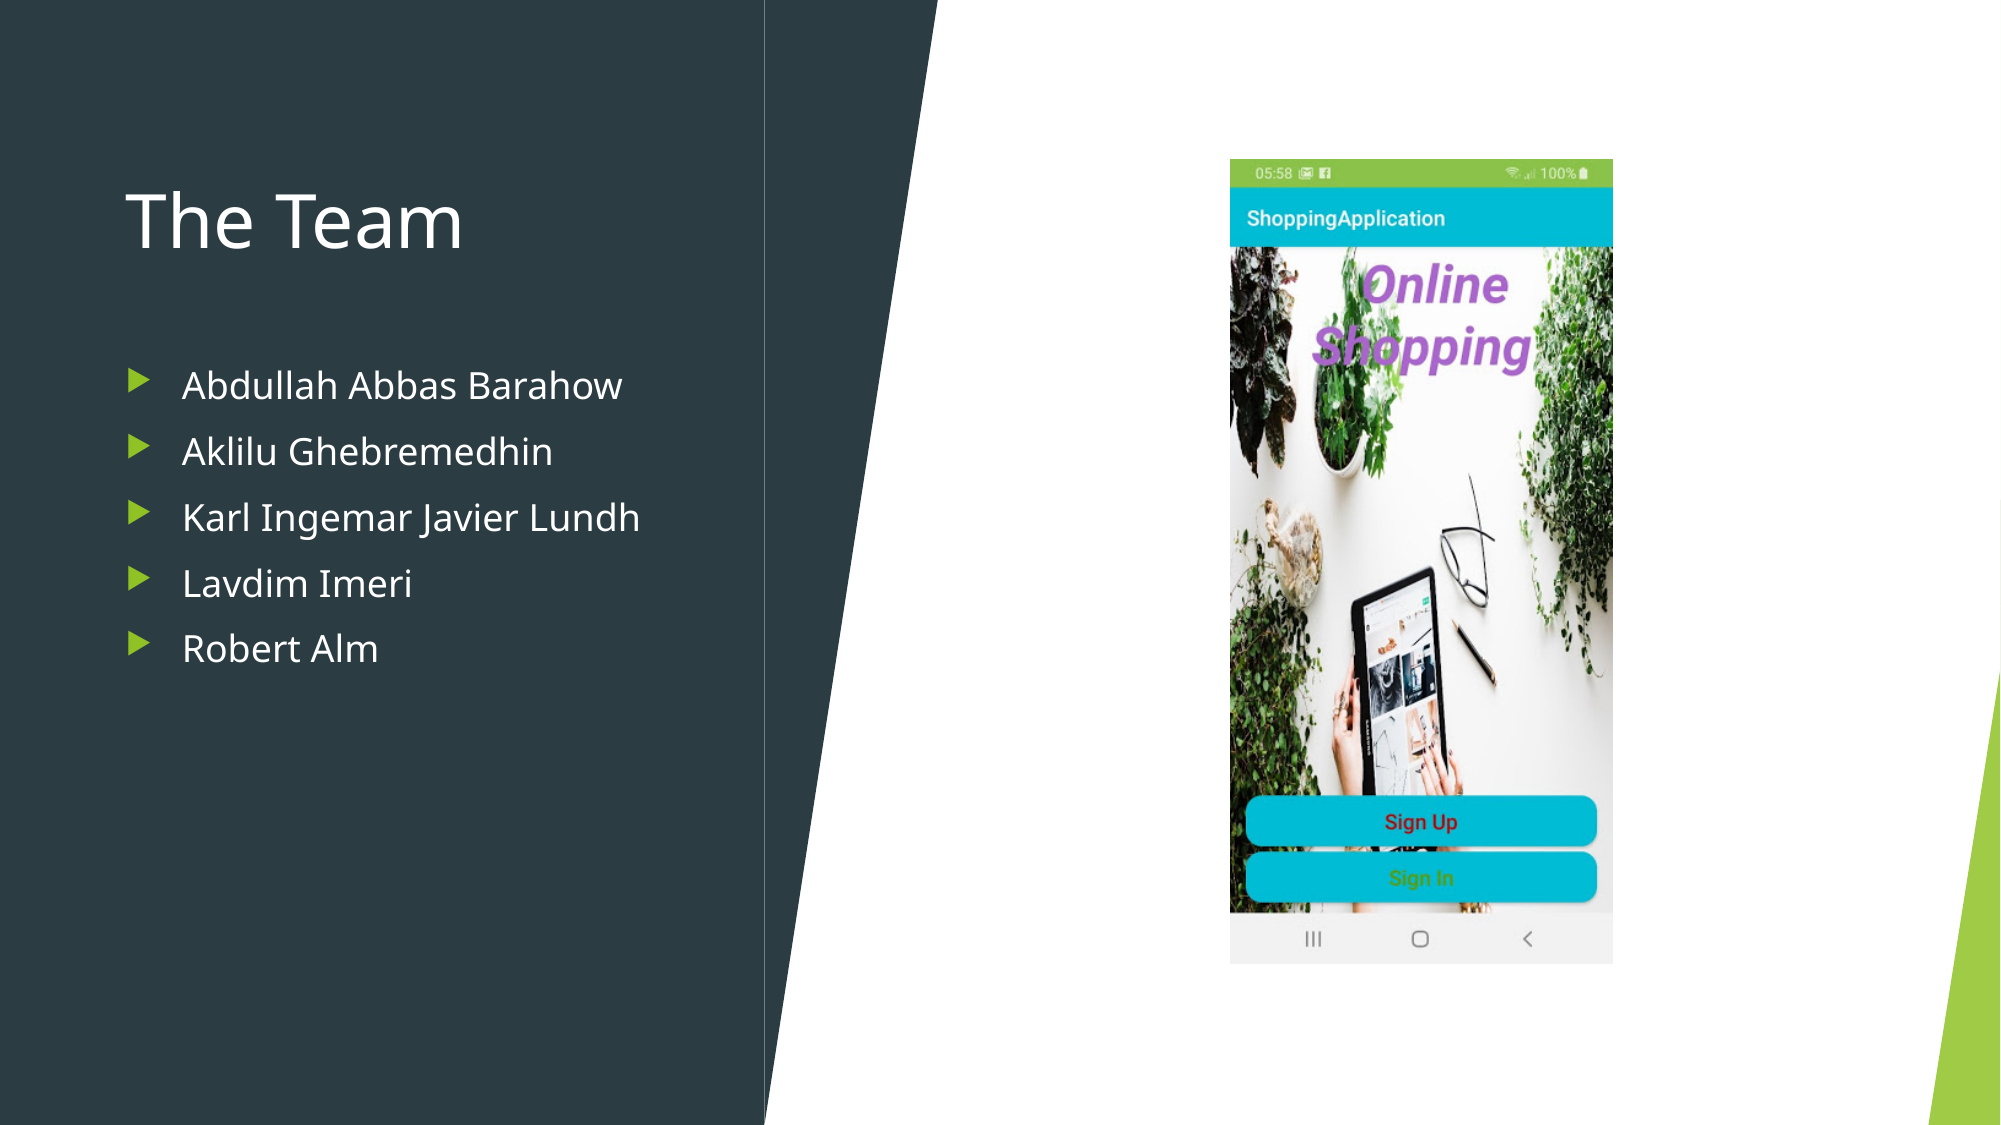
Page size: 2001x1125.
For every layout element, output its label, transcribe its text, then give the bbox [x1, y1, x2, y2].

list Abdullah Abbas Barahow Aklilu Ghebremedhin Karl Ingemar Javier Lundh Lavdim Imeri Robert Alm [110, 354, 763, 919]
picture [1230, 159, 1613, 964]
text_box [0, 0, 2000, 1125]
title The Team [110, 105, 801, 332]
